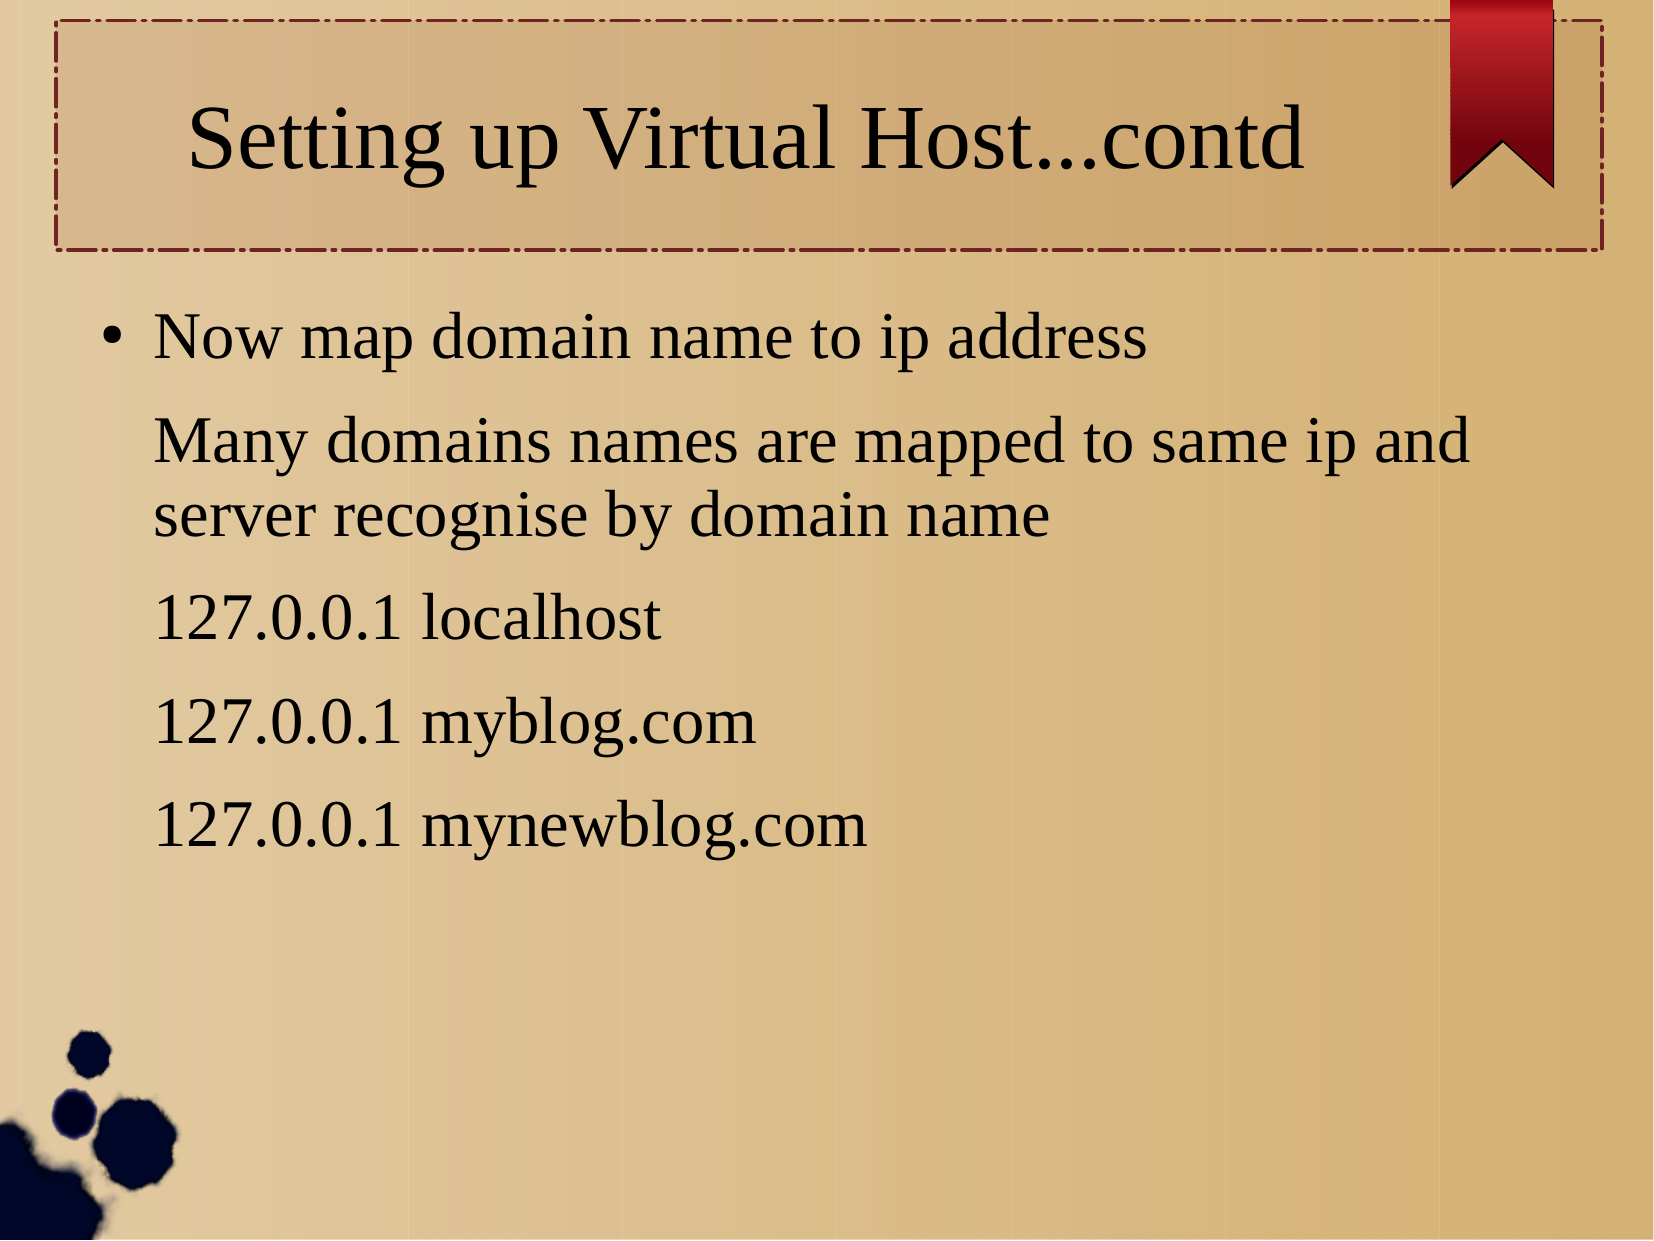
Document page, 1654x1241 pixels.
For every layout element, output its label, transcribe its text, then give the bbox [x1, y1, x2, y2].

title Setting up Virtual Host...contd [82, 47, 1412, 229]
list Now map domain name to ip address Many domains names are mapped to same ip and server recognise by domain name 127.0.0.1 localhost 127.0.0.1 myblog.com 127.0.0.1 mynewblog.com [82, 299, 1571, 1019]
